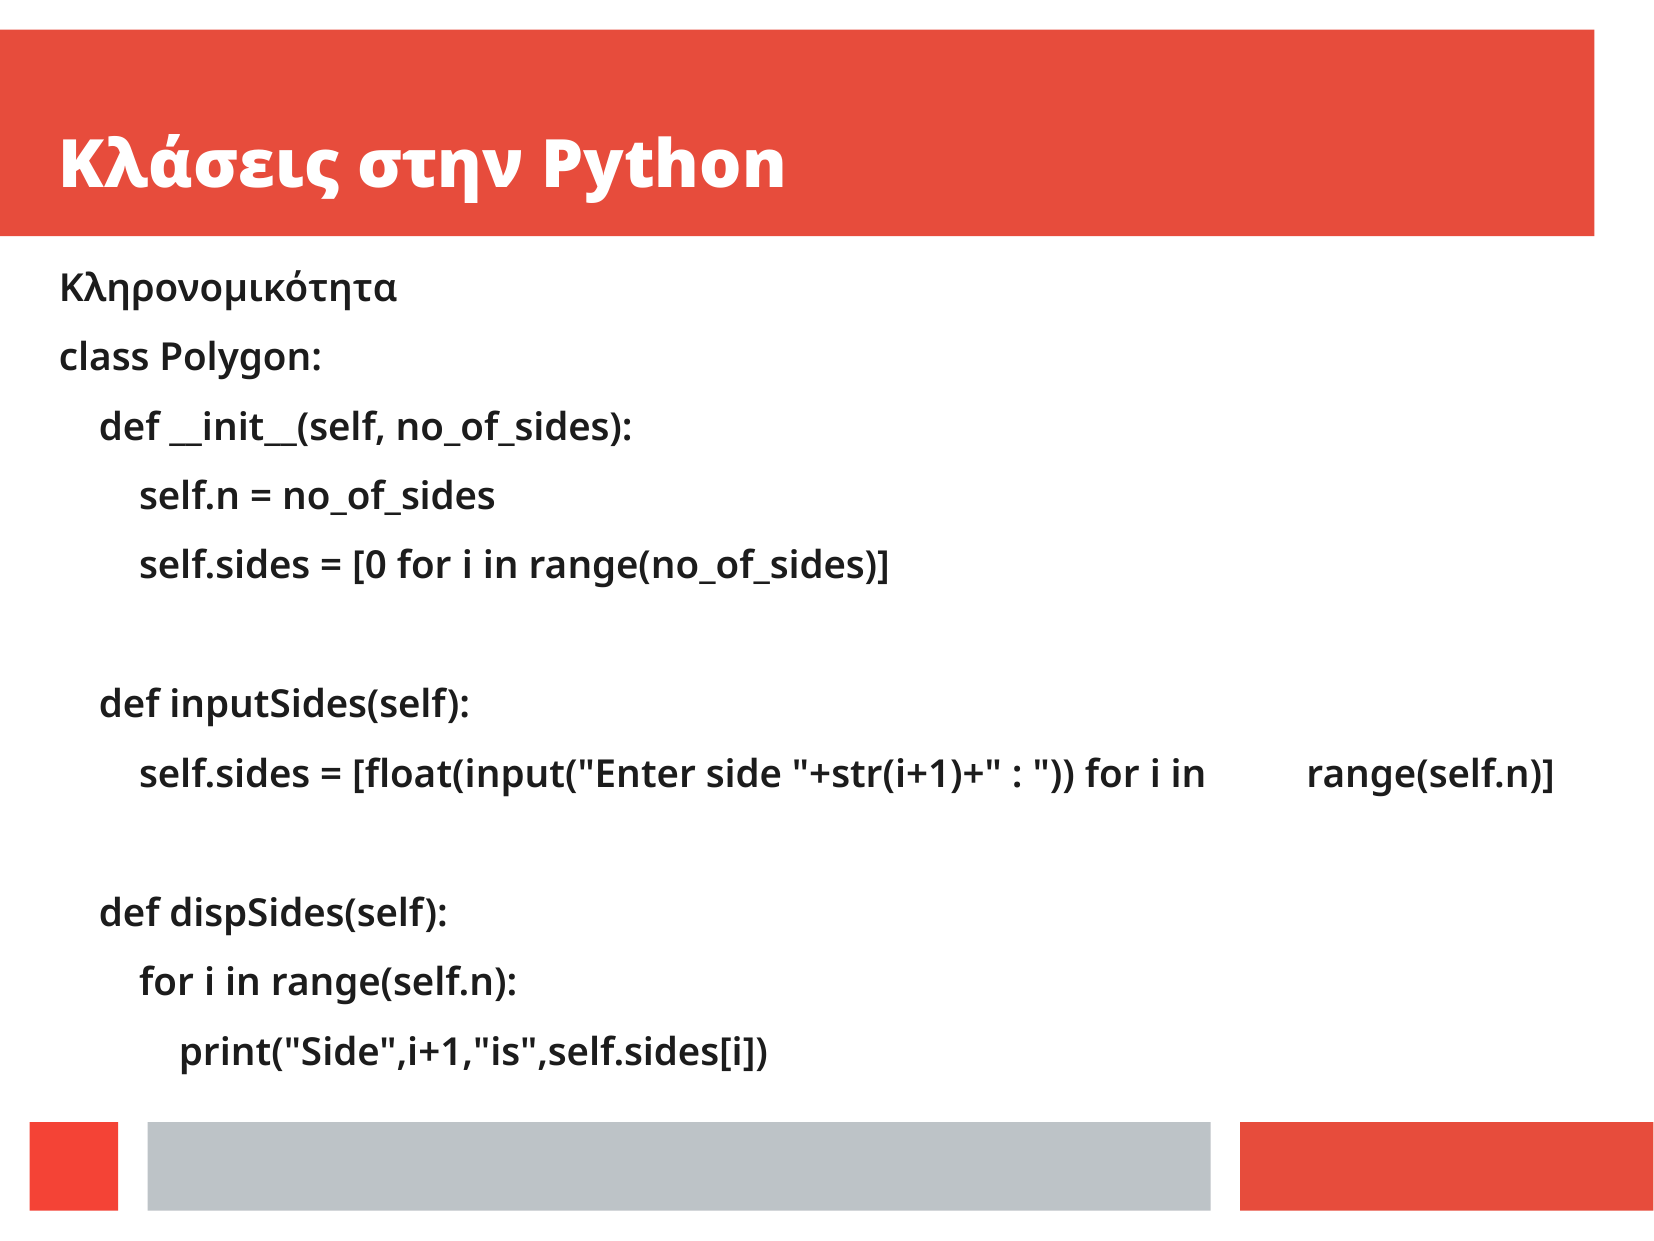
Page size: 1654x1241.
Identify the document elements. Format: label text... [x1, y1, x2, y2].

list Kληρονομικότητα class Polygon: def __init__(self, no_of_sides): self.n = no_of_sides self.sides = [0 for i in range(no_of_sides)] def inputSides(self): self.sides = [float(input("Enter side "+str(i+1)+" : ")) for i in range(self.n)] def dispSides(self): for i in range(self.n): print("Side",i+1,"is",self.sides[i]) [59, 259, 1607, 1093]
title Kλάσεις στην Python [59, 59, 1595, 207]
